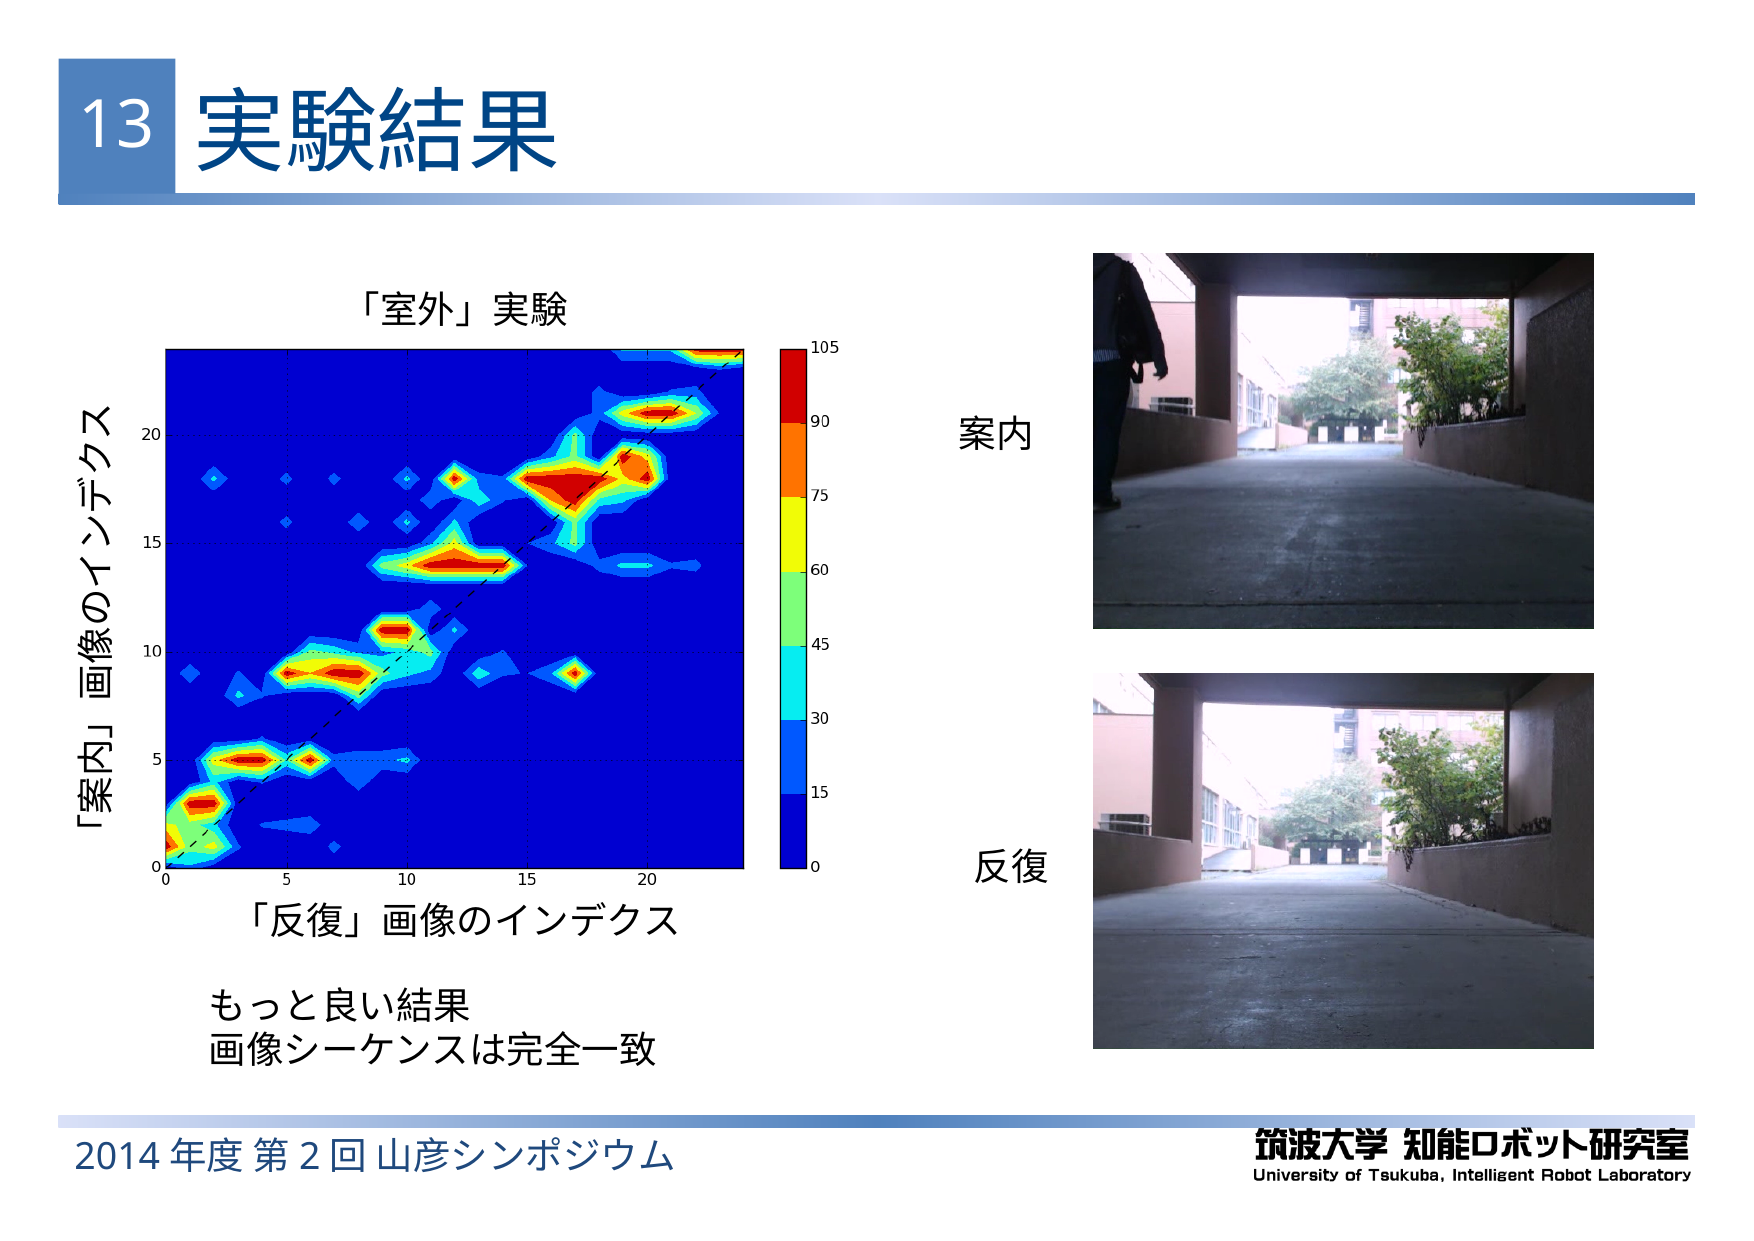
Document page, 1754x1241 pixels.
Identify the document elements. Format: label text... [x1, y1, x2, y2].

text_box もっと良い結果 画像シーケンスは完全一致 [193, 977, 674, 1081]
picture [1093, 673, 1594, 1049]
picture [124, 322, 905, 908]
text_box 「室外」実験 [162, 281, 748, 341]
text_box 「案内」画像のインデクス [67, 387, 127, 868]
text_box 案内 [943, 404, 1049, 464]
text_box 反復 [958, 838, 1064, 898]
picture [1093, 253, 1594, 629]
picture [1252, 1127, 1691, 1182]
text_box 「反復」画像のインデクス [216, 891, 697, 951]
title 実験結果 [193, 61, 1651, 205]
